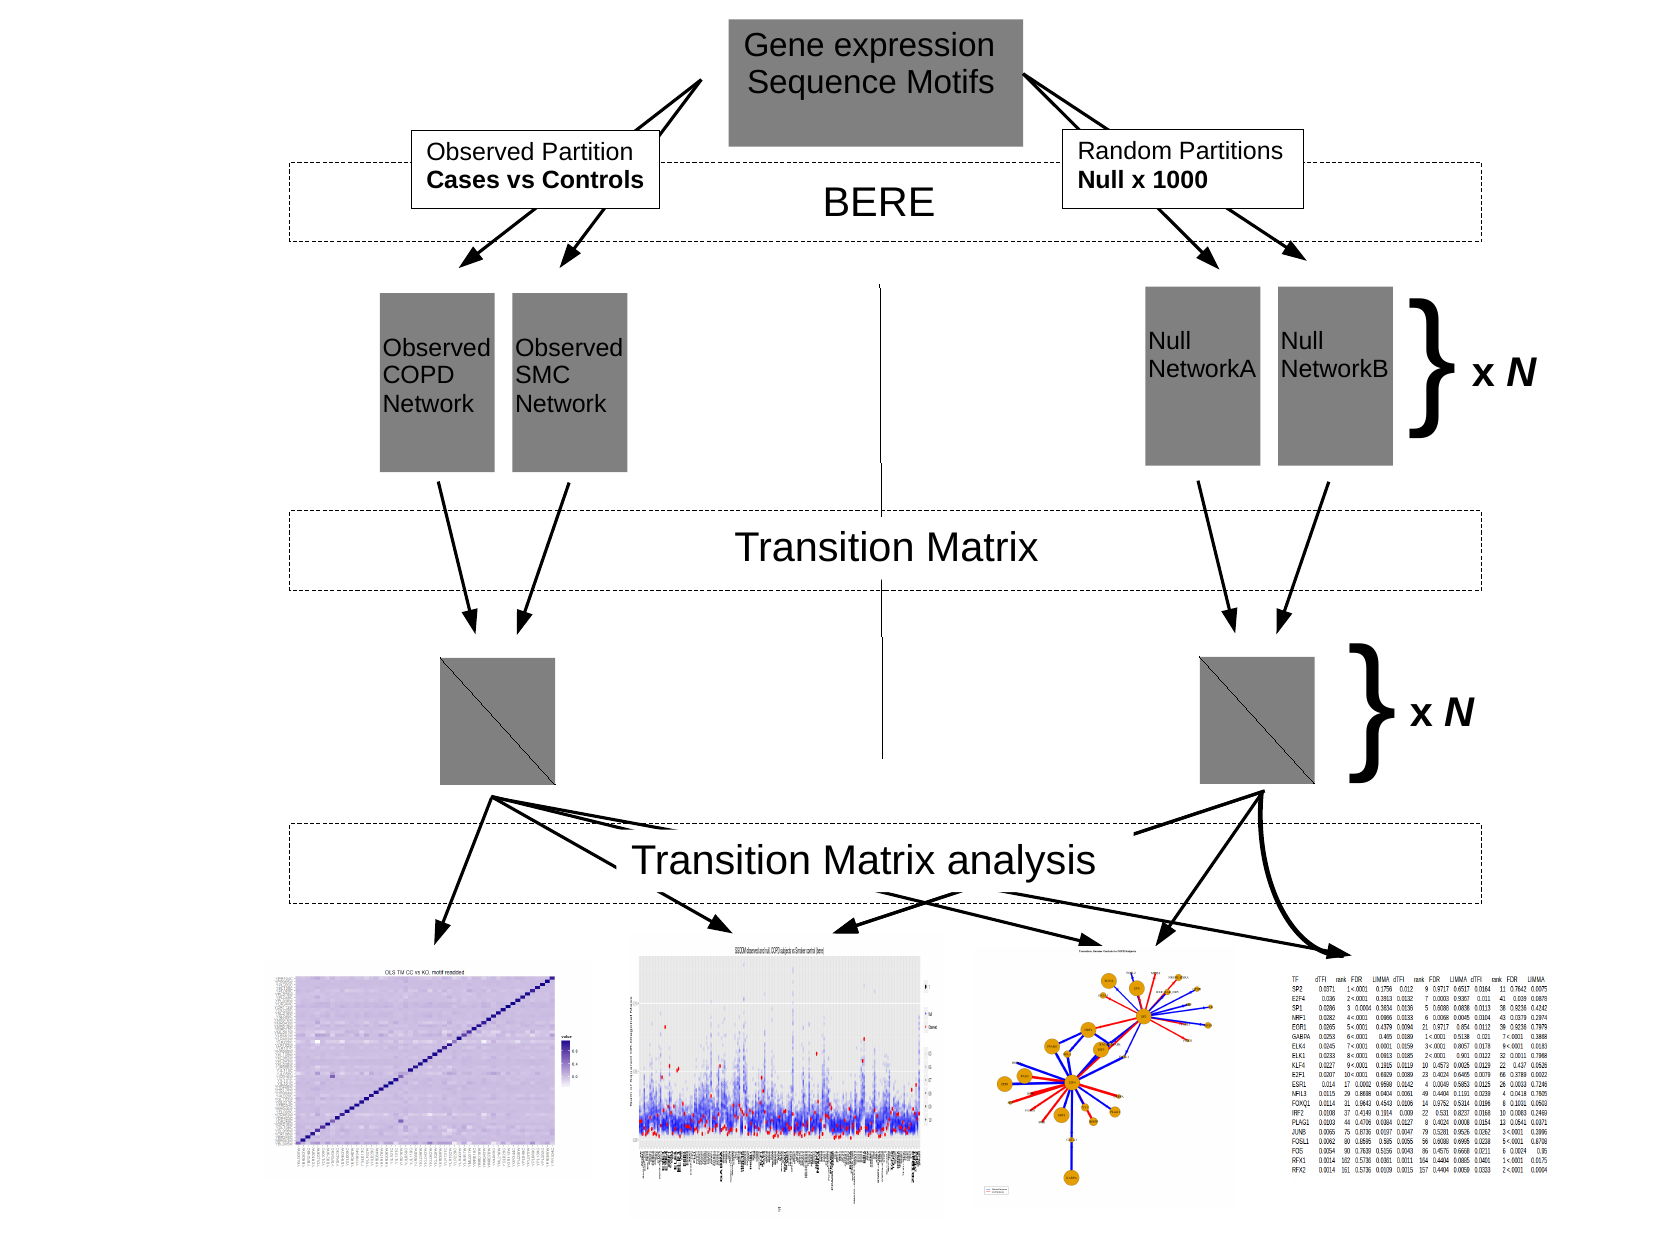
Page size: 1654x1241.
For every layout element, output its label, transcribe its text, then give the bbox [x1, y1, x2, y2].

text_box [1207, 510, 1317, 591]
text_box [667, 893, 916, 904]
text_box [289, 510, 463, 591]
text_box [933, 893, 1057, 904]
text_box [440, 657, 556, 785]
text_box [543, 823, 616, 864]
text_box [379, 436, 495, 473]
text_box [1145, 286, 1261, 319]
text_box Random Partitions Null x 1000 [1062, 129, 1304, 209]
text_box x N [1457, 341, 1607, 405]
text_box [897, 893, 946, 900]
text_box x N [1395, 681, 1545, 745]
picture [1291, 974, 1551, 1187]
text_box [497, 209, 601, 242]
text_box [611, 823, 650, 829]
text_box Transition Matrix [719, 517, 1068, 580]
text_box [1199, 656, 1315, 784]
picture [974, 946, 1236, 1207]
text_box [534, 510, 881, 591]
text_box [512, 436, 628, 473]
text_box Observed COPD Network [367, 325, 500, 436]
text_box [453, 823, 675, 904]
text_box Null NetworkB [1265, 319, 1393, 430]
text_box [1278, 430, 1393, 466]
text_box } [1393, 263, 1488, 494]
text_box Transition Matrix analysis [616, 829, 1134, 893]
text_box [1233, 162, 1482, 242]
text_box [1294, 510, 1482, 591]
text_box [882, 510, 1223, 591]
text_box [647, 823, 1159, 831]
text_box [1278, 286, 1393, 319]
text_box [582, 162, 1188, 242]
text_box [1162, 209, 1273, 242]
text_box Gene expression Sequence Motifs [728, 19, 1024, 147]
text_box [1027, 823, 1238, 904]
text_box Observed Partition Cases vs Controls [411, 130, 660, 209]
text_box [1188, 823, 1482, 904]
text_box [289, 823, 479, 904]
text_box BERE [807, 172, 962, 235]
text_box [448, 510, 557, 591]
text_box Observed SMC Network [500, 325, 658, 436]
text_box [289, 162, 530, 242]
text_box } [1332, 608, 1428, 839]
text_box [379, 293, 495, 325]
text_box [512, 293, 628, 325]
picture [263, 960, 591, 1180]
text_box Null NetworkA [1133, 319, 1265, 430]
picture [627, 933, 944, 1220]
text_box [1145, 430, 1261, 466]
